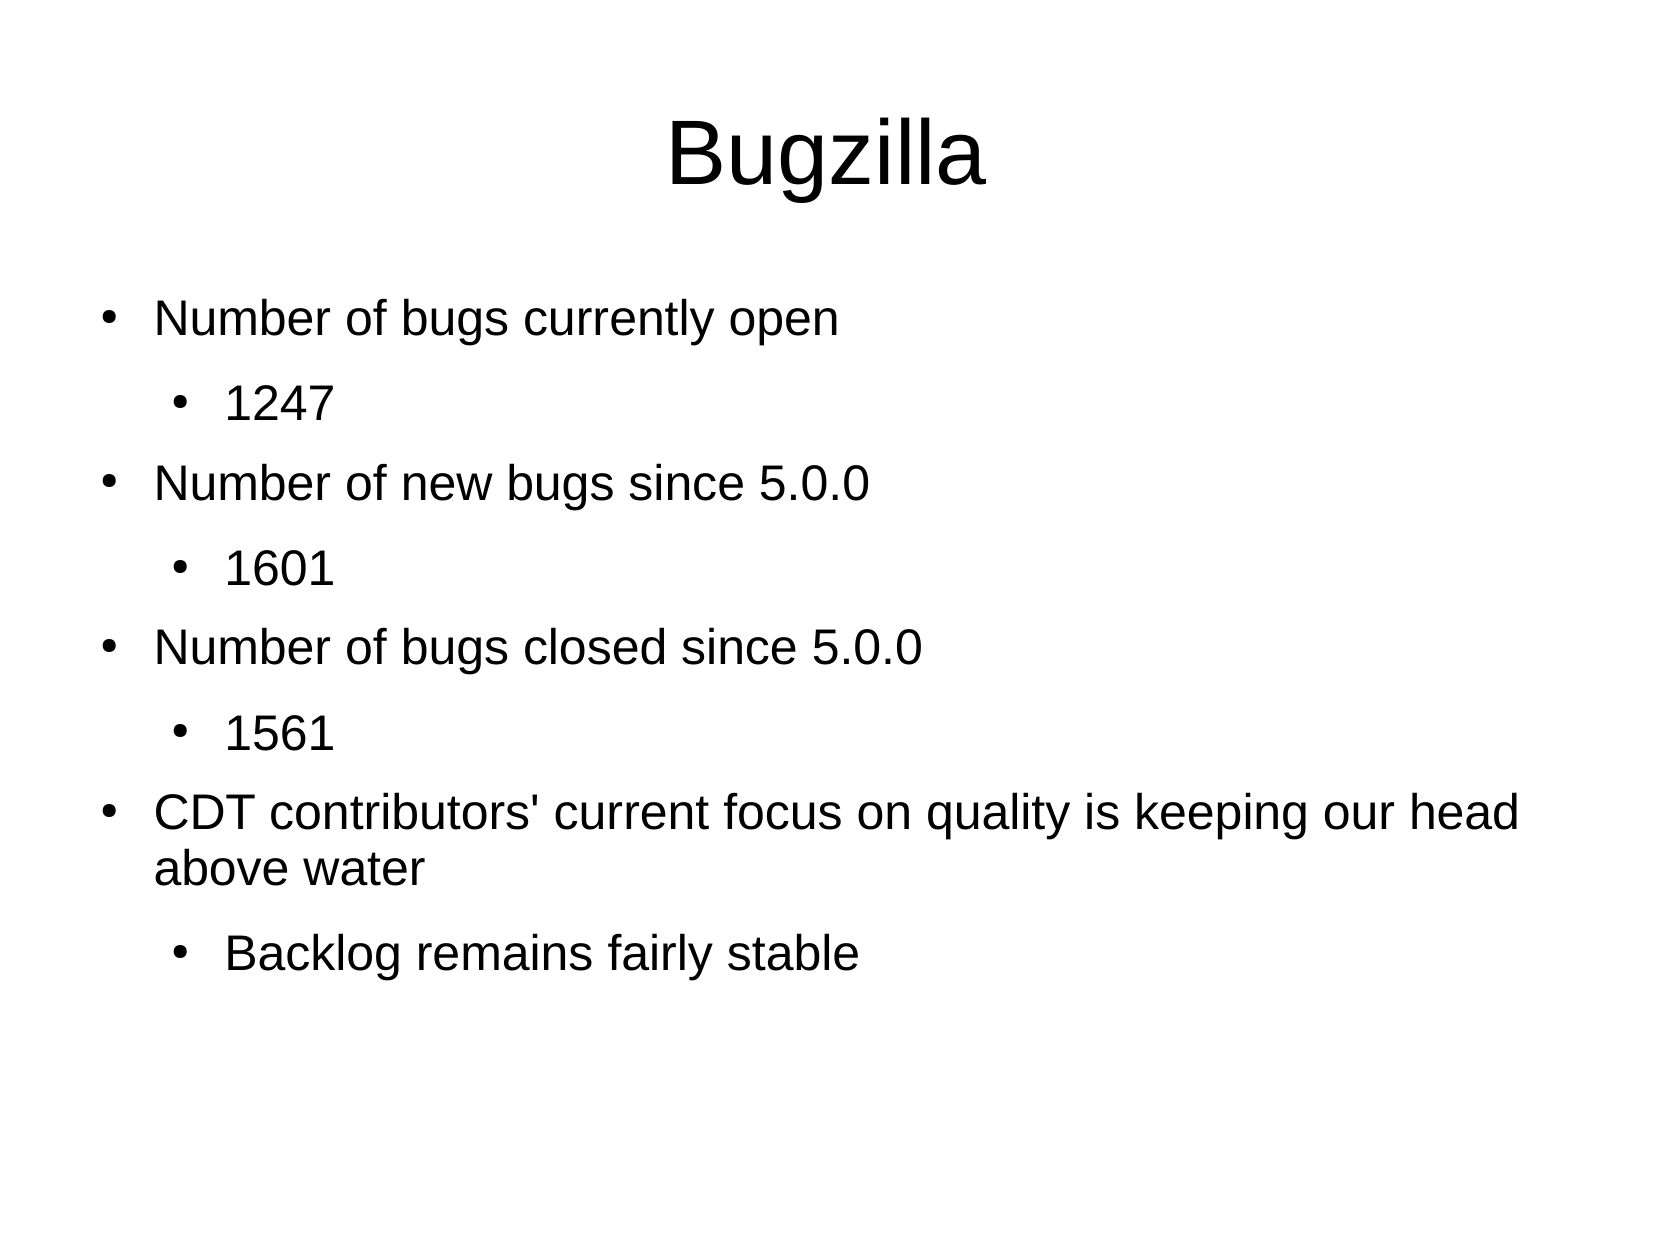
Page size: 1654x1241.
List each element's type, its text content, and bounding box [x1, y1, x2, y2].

list Number of bugs currently open 1247 Number of new bugs since 5.0.0 1601 Number of bugs closed since 5.0.0 1561 CDT contributors' current focus on quality is keeping our head above water Backlog remains fairly stable [82, 290, 1571, 1094]
title Bugzilla [82, 56, 1571, 250]
